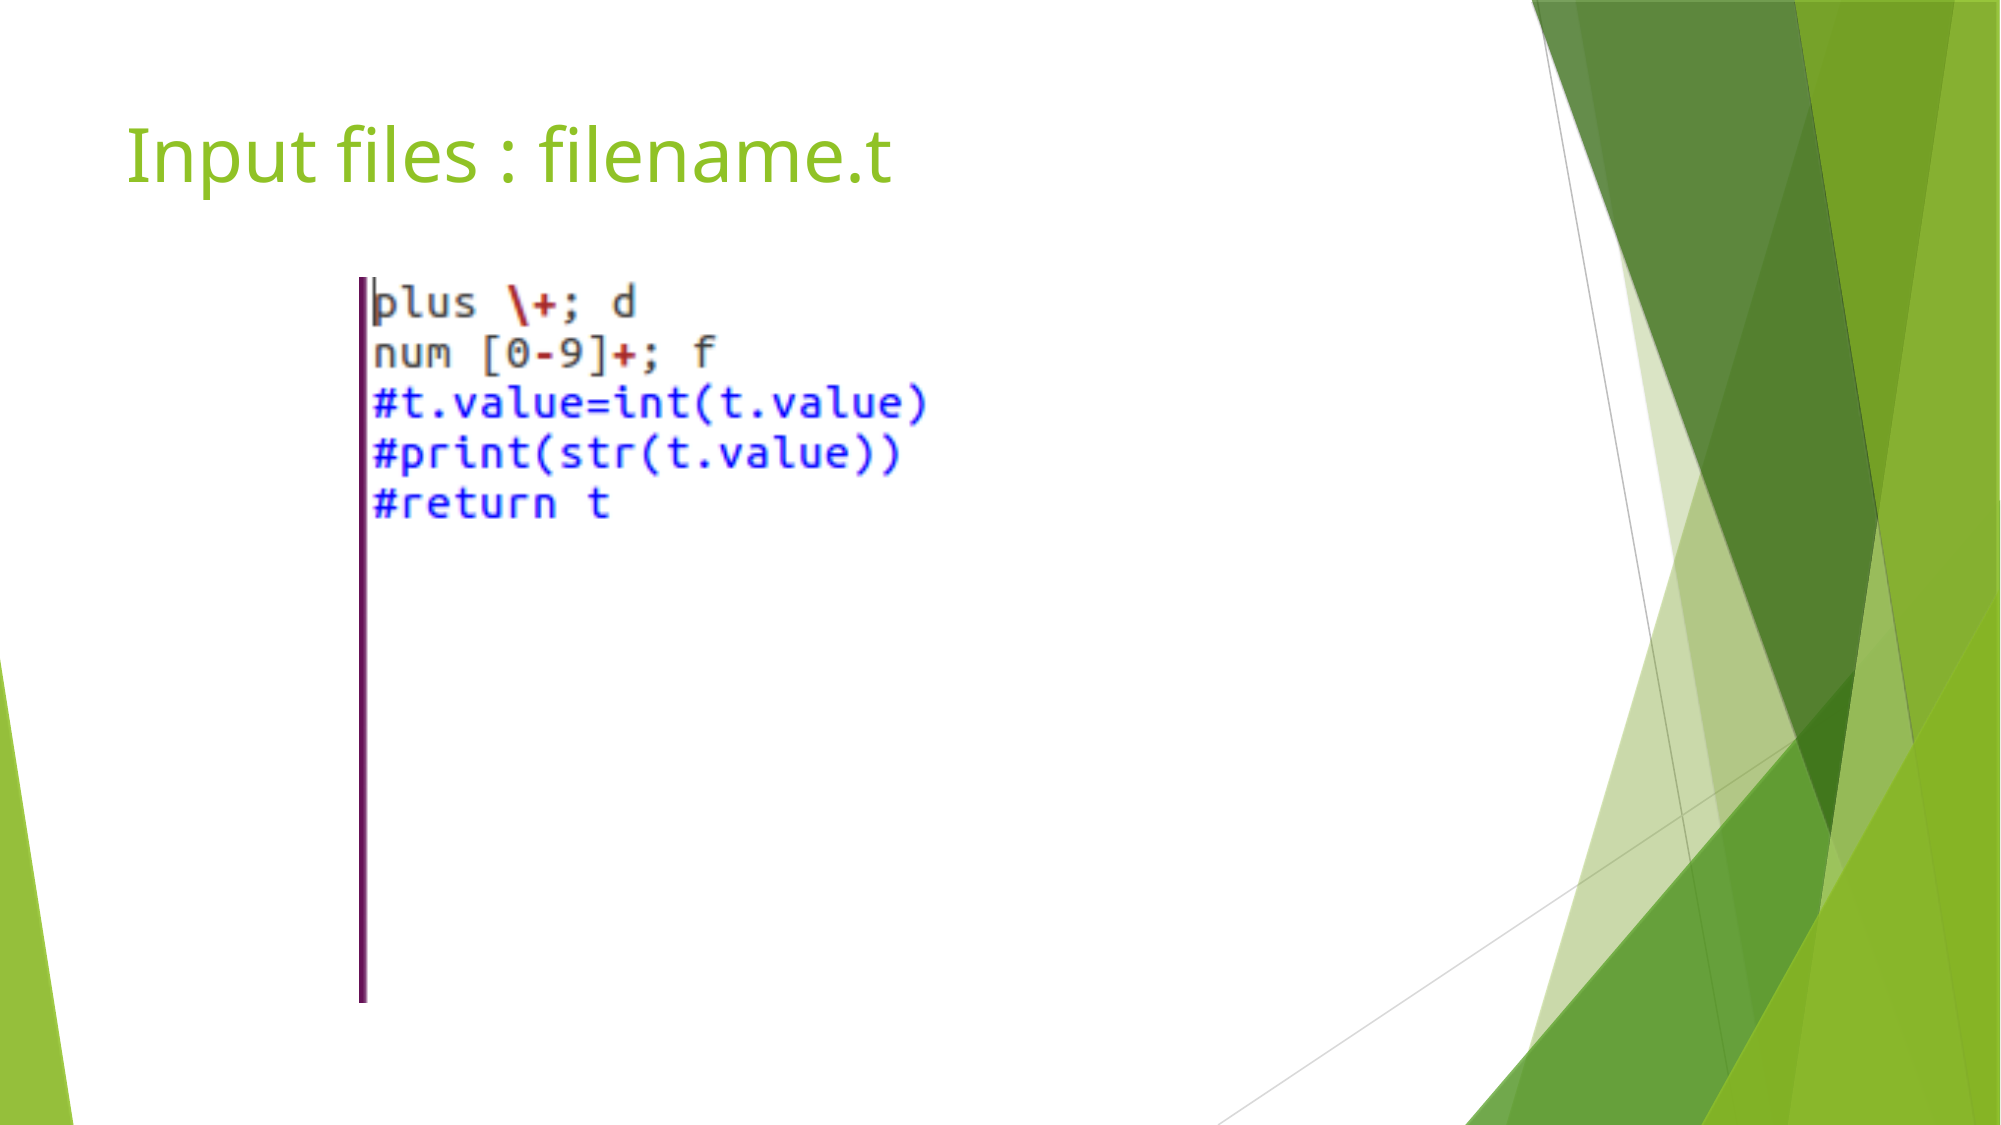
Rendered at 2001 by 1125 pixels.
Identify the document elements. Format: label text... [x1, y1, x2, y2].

picture [359, 277, 1395, 1003]
title Input files : filename.t [111, 99, 1522, 317]
